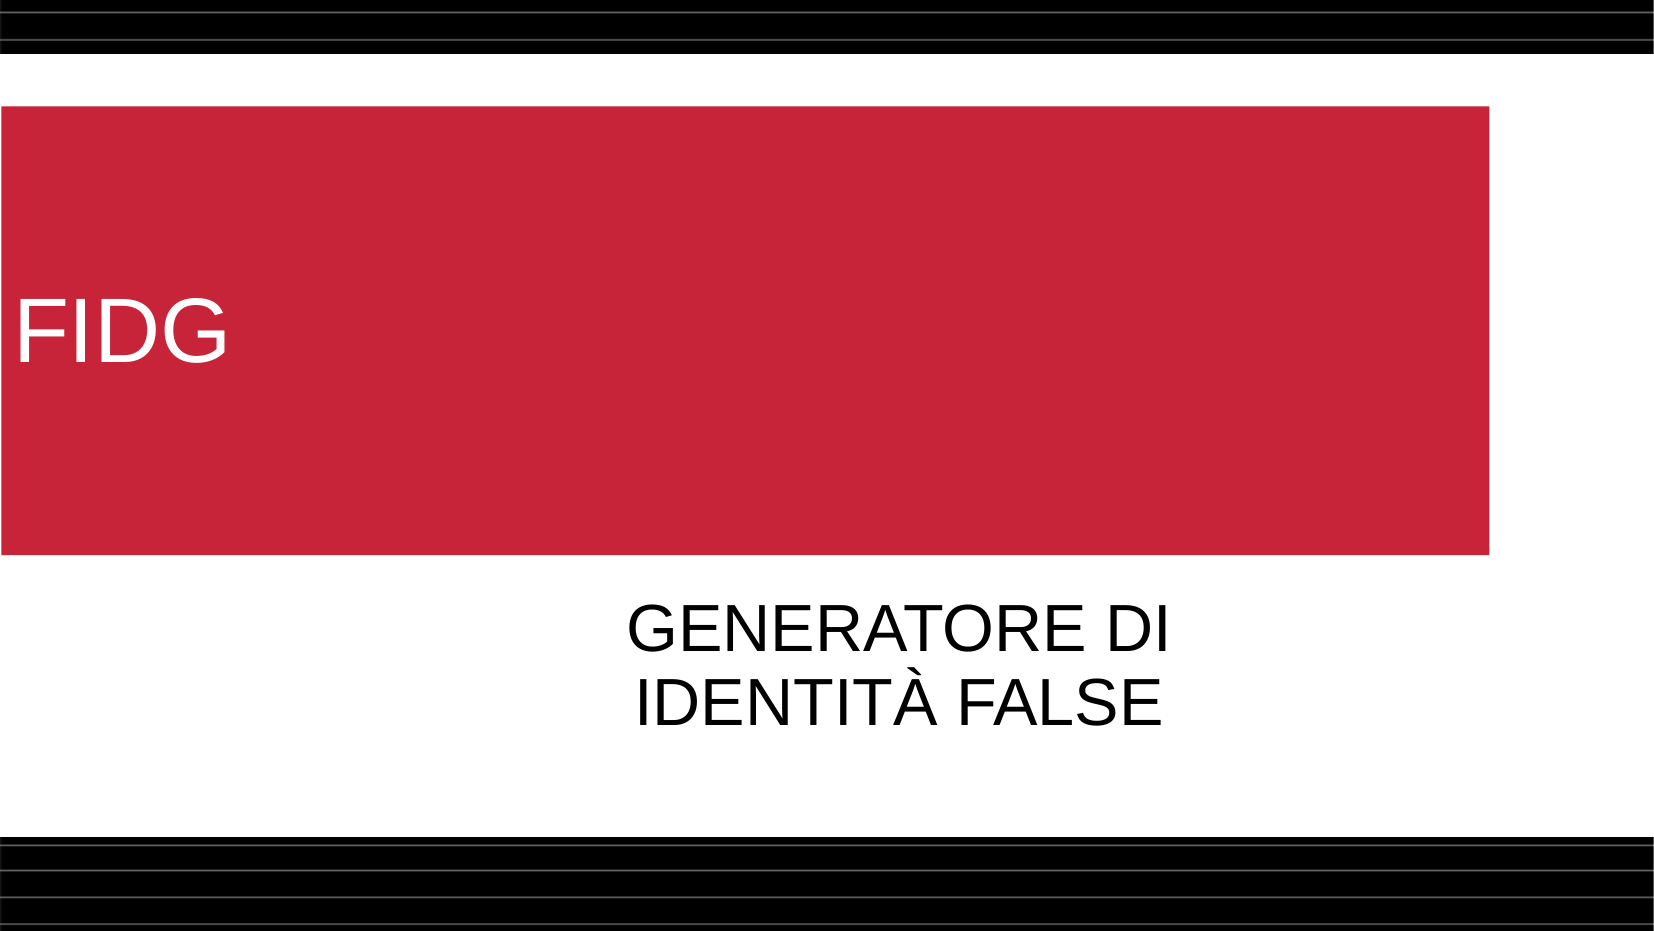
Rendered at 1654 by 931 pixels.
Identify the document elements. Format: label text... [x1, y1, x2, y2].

picture [0, 0, 1654, 54]
title FIDG [1, 106, 1490, 556]
picture [0, 837, 1654, 931]
subtitle GENERATORE DI IDENTITÀ FALSE [625, 590, 1489, 804]
